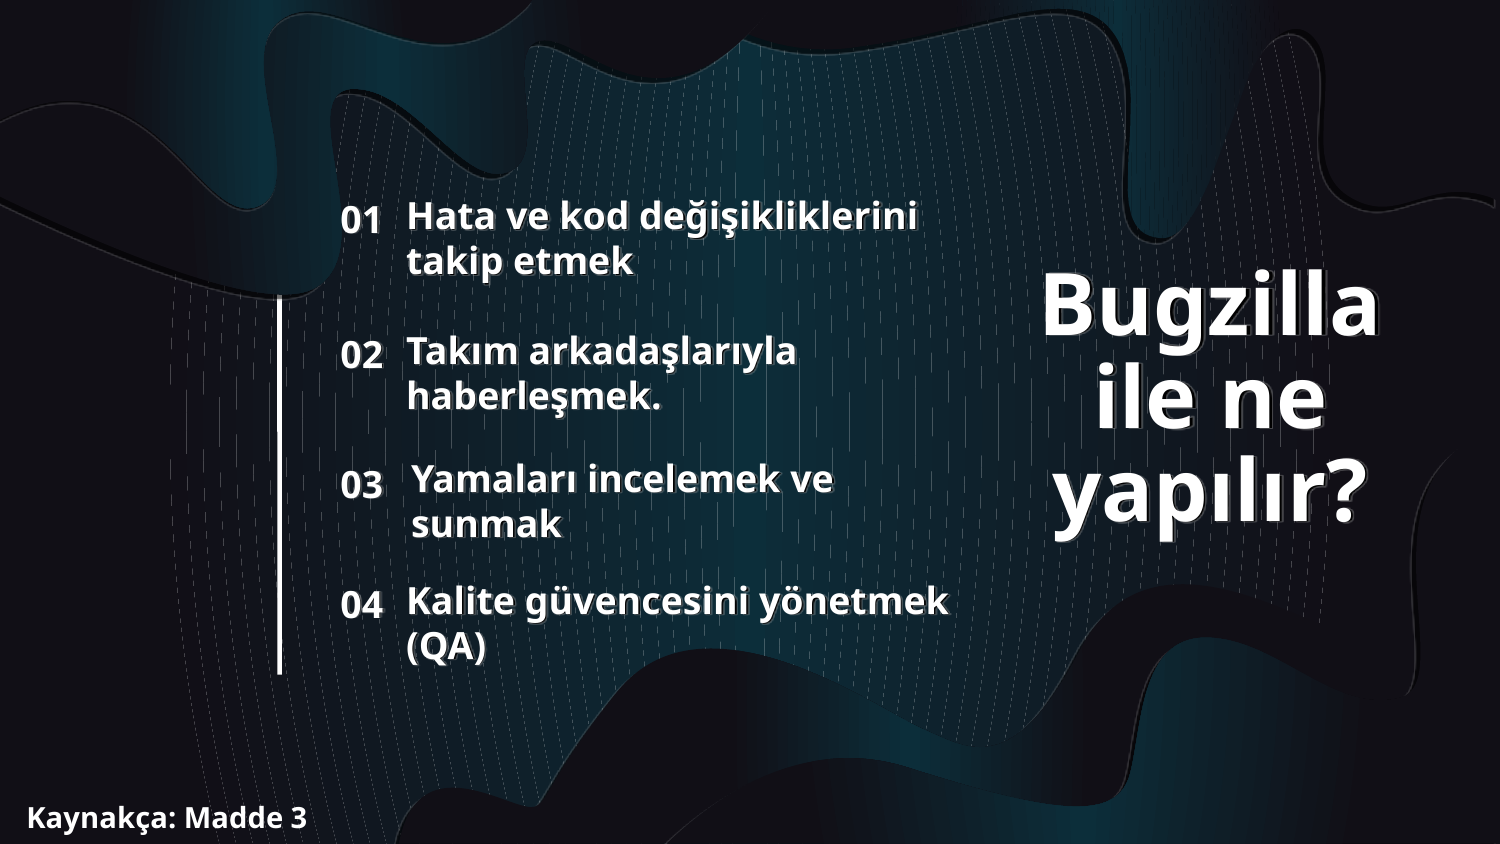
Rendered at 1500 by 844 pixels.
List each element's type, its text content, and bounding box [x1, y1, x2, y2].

subtitle Takım arkadaşlarıyla haberleşmek. [394, 330, 1000, 423]
subtitle Yamaları incelemek ve sunmak [399, 458, 1005, 551]
title 04 [192, 580, 395, 655]
title 02 [192, 330, 395, 406]
title 03 [192, 460, 395, 535]
text_box Kaynakça: Madde 3 [11, 784, 935, 844]
title Bugzilla ile ne yapılır? [1009, 278, 1412, 523]
subtitle Hata ve kod değişikliklerini takip etmek [394, 195, 1000, 288]
subtitle Kalite güvencesini yönetmek (QA) [394, 580, 1000, 673]
title 01 [192, 195, 395, 271]
